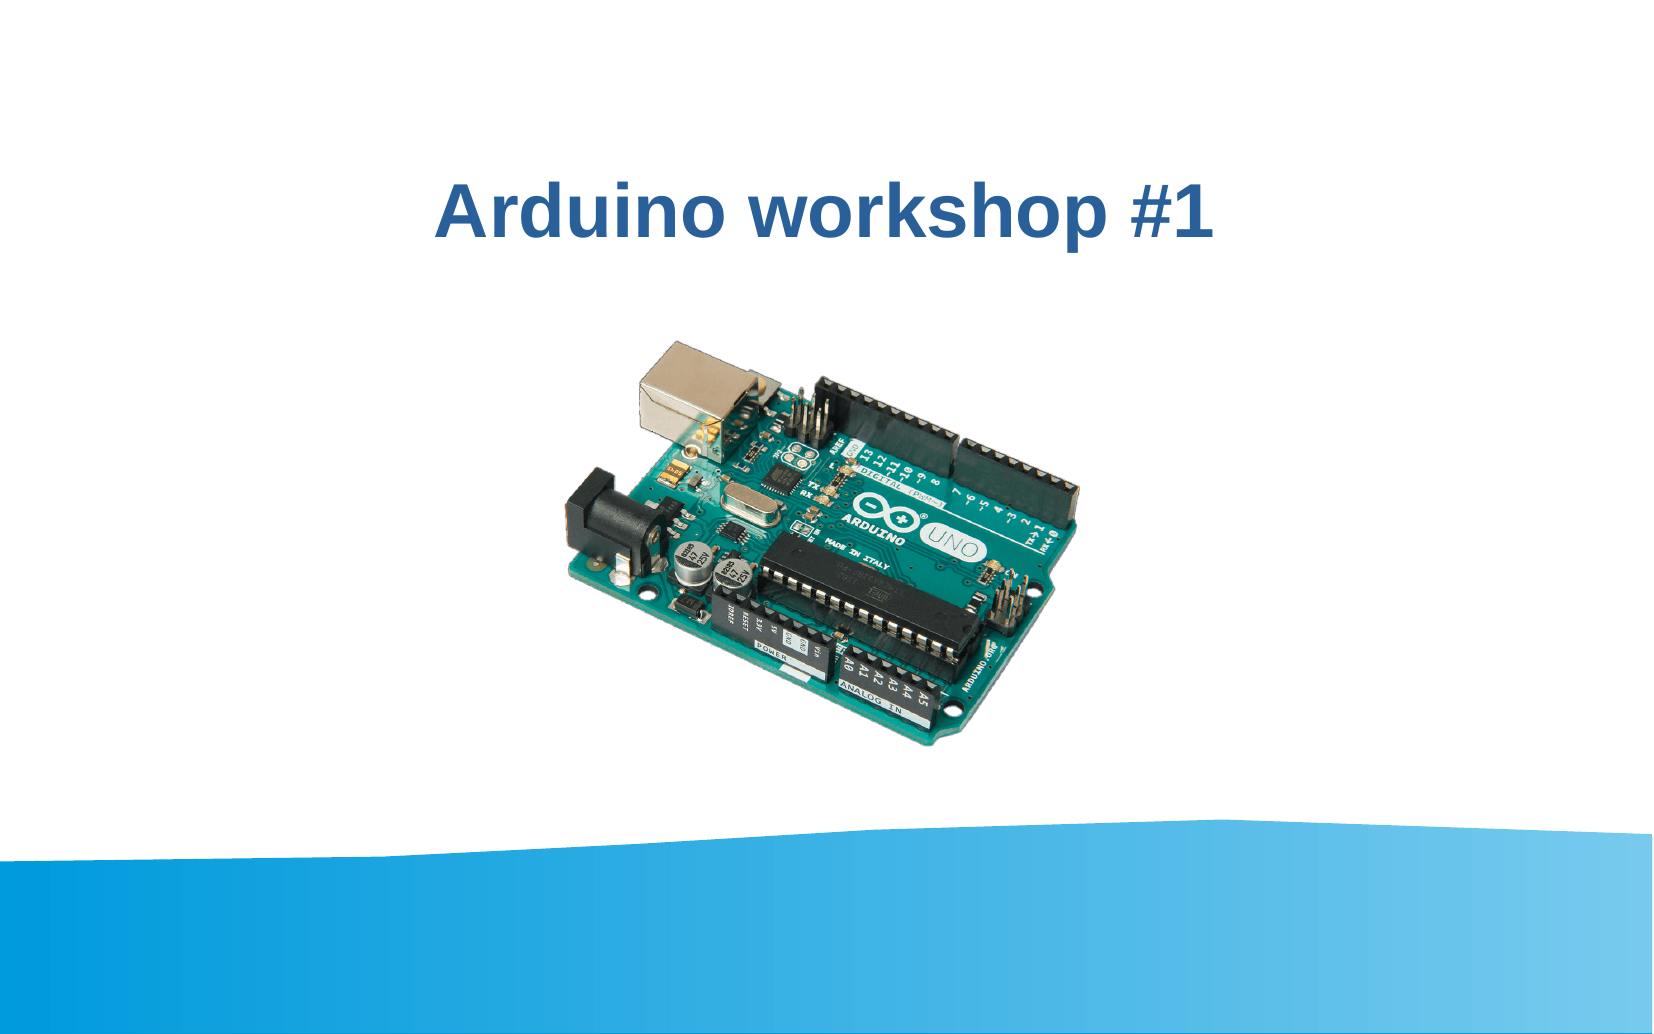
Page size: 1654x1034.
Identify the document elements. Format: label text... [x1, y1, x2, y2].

picture [562, 337, 1088, 749]
title Arduino workshop #1 [0, 112, 1651, 310]
